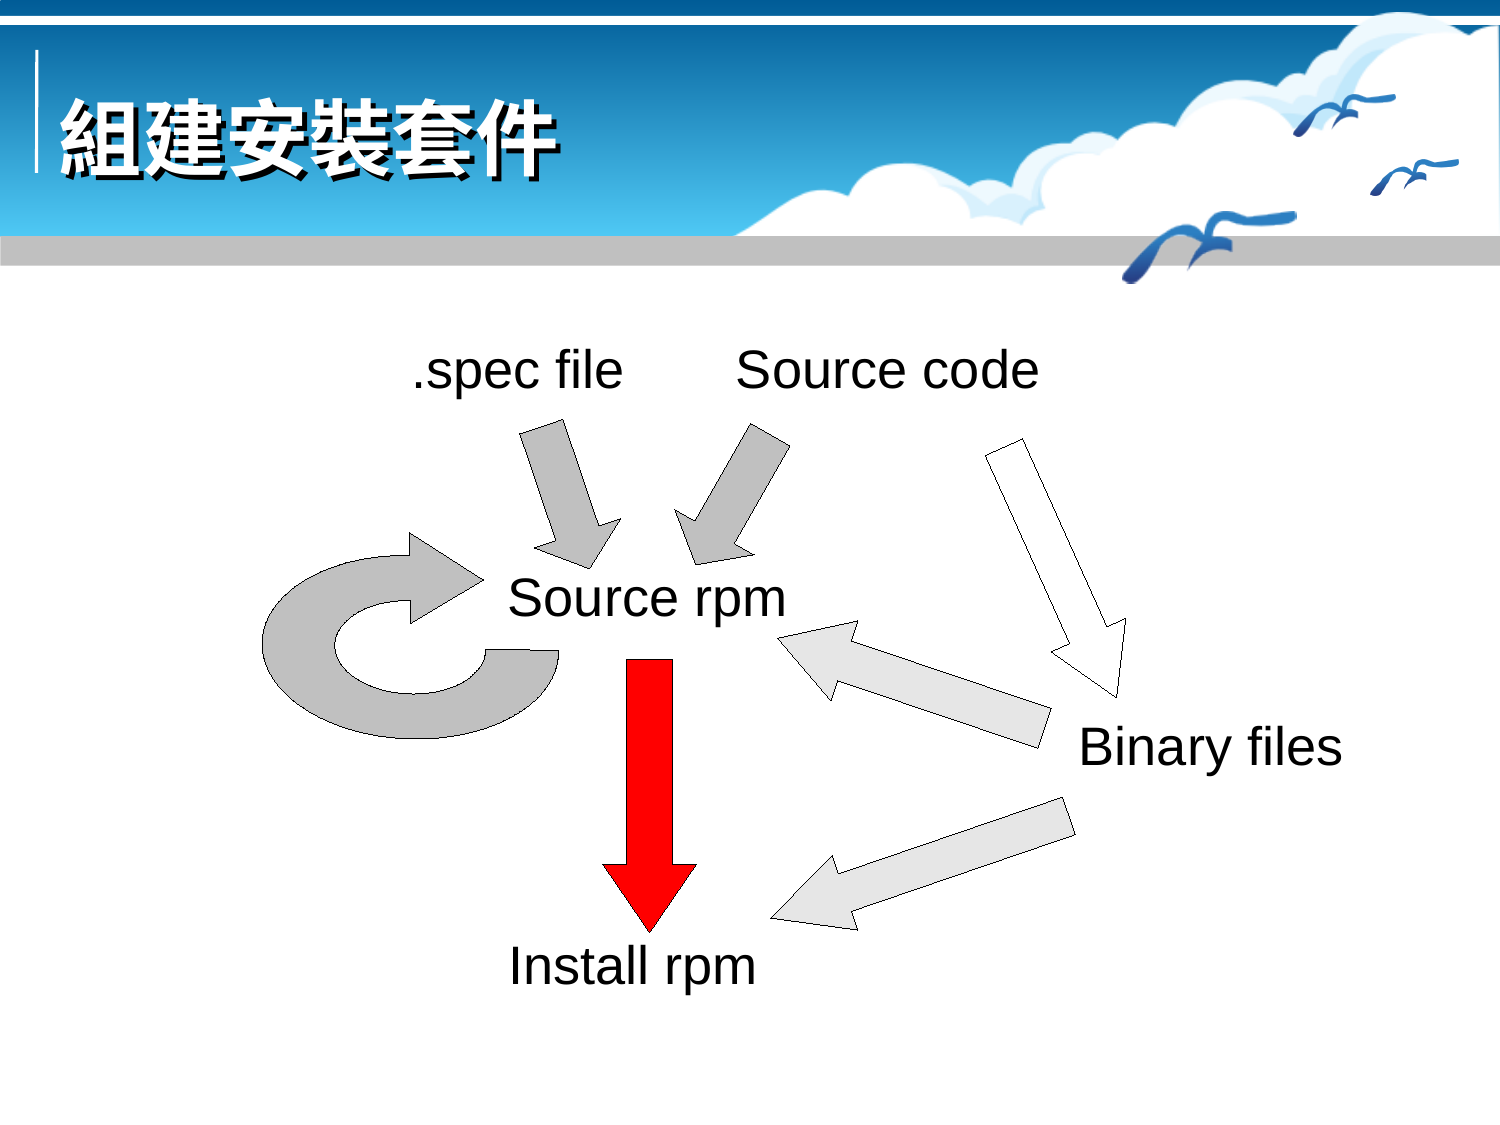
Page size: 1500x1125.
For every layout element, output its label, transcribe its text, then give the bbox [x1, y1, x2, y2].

text_box [602, 659, 697, 933]
text_box [770, 797, 1076, 931]
text_box Install rpm [493, 932, 790, 1008]
text_box [262, 532, 559, 739]
text_box [519, 419, 621, 569]
picture [730, 12, 1500, 284]
text_box Source code [721, 336, 1076, 412]
title 組建安裝套件 [59, 86, 1465, 186]
text_box [777, 620, 1052, 749]
text_box Source rpm [492, 563, 810, 640]
text_box [674, 423, 790, 565]
text_box Binary files [1064, 712, 1382, 789]
text_box .spec file [396, 336, 663, 412]
